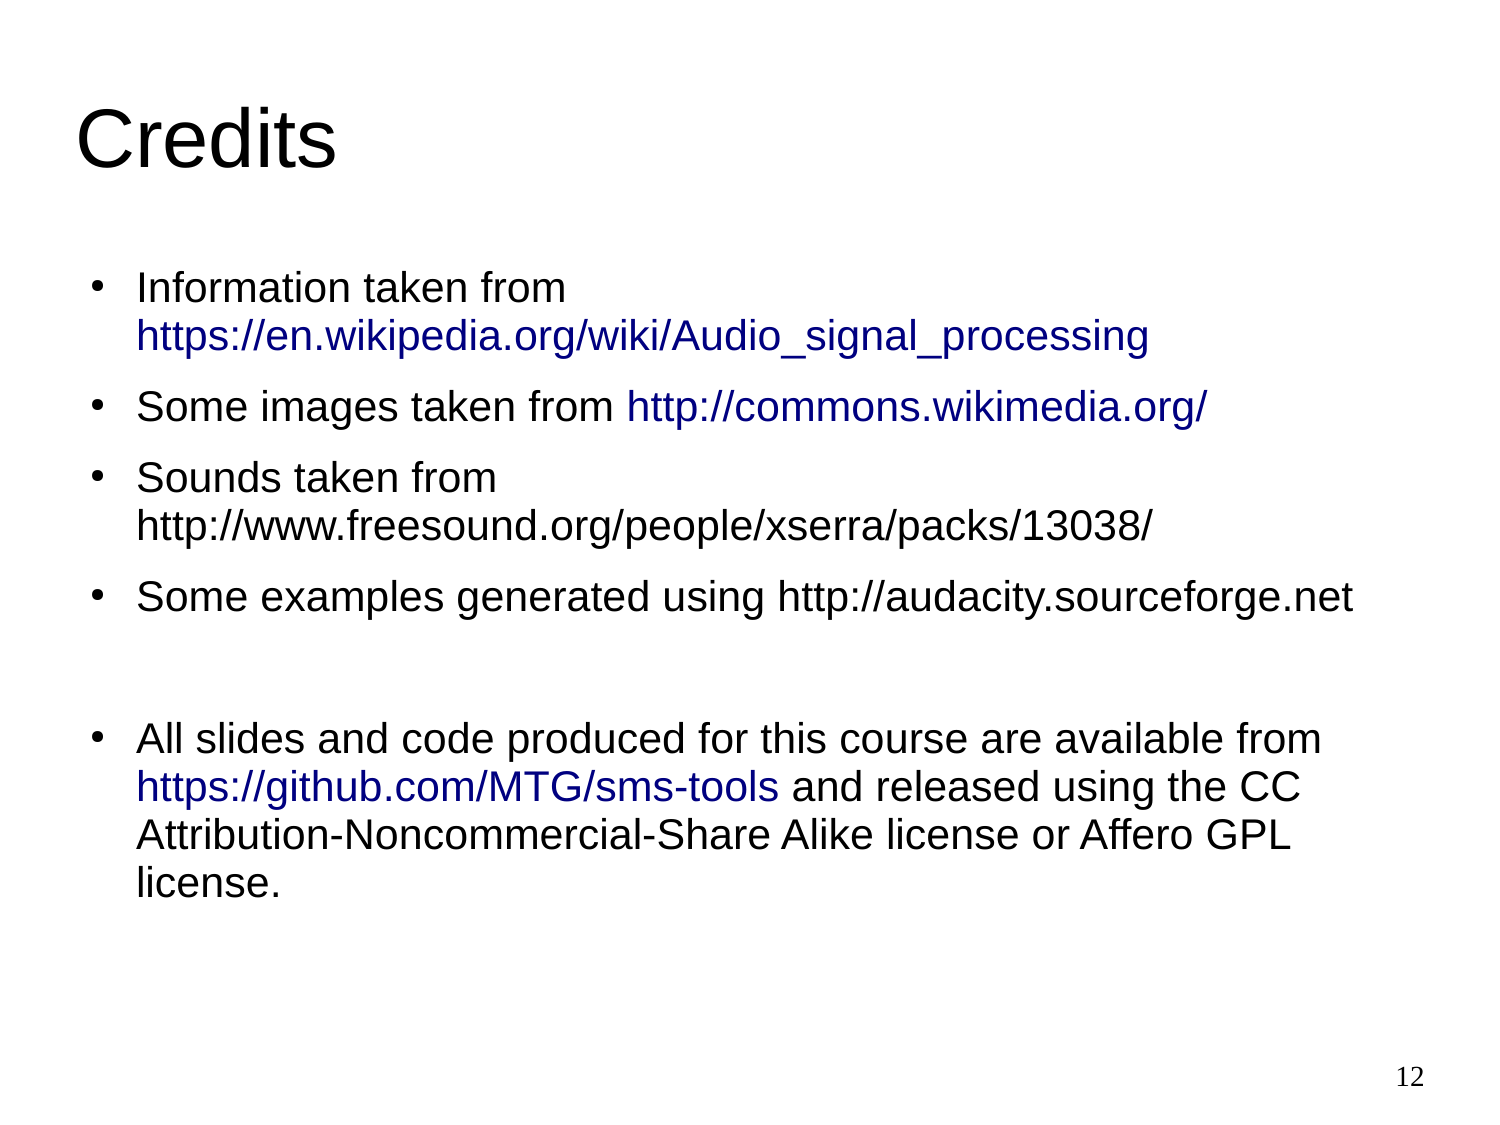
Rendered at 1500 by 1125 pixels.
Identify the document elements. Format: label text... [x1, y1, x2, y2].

title Credits [75, 44, 1425, 233]
list Information taken fromhttps://en.wikipedia.org/wiki/Audio_signal_processing Some images taken from http://commons.wikimedia.org/ Sounds taken from http://www.freesound.org/people/xserra/packs/13038/ Some examples generated using http://audacity.sourceforge.net All slides and code produced for this course are available from https://github.com/MTG/sms-tools and released using the CC Attribution-Noncommercial-Share Alike license or Affero GPL license. [75, 263, 1425, 916]
